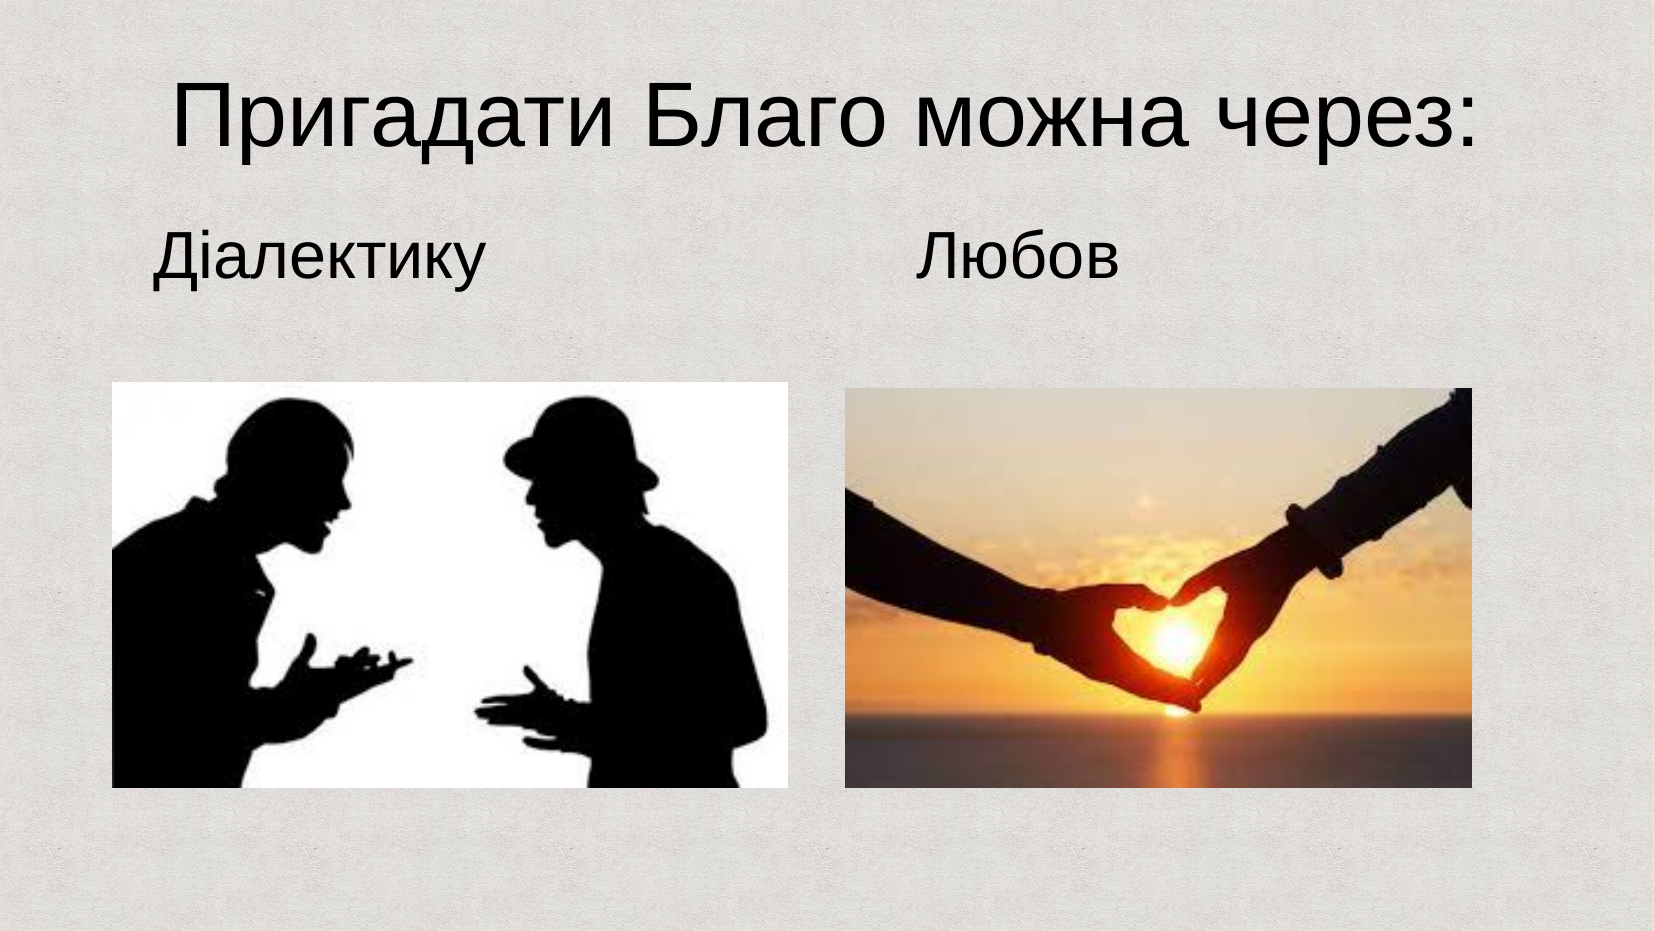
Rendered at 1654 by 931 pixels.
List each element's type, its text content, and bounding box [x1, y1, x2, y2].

title Пригадати Благо можна через: [82, 37, 1571, 193]
list Любов [845, 217, 1572, 758]
list Діалектику [82, 217, 809, 758]
picture [0, 0, 1654, 931]
